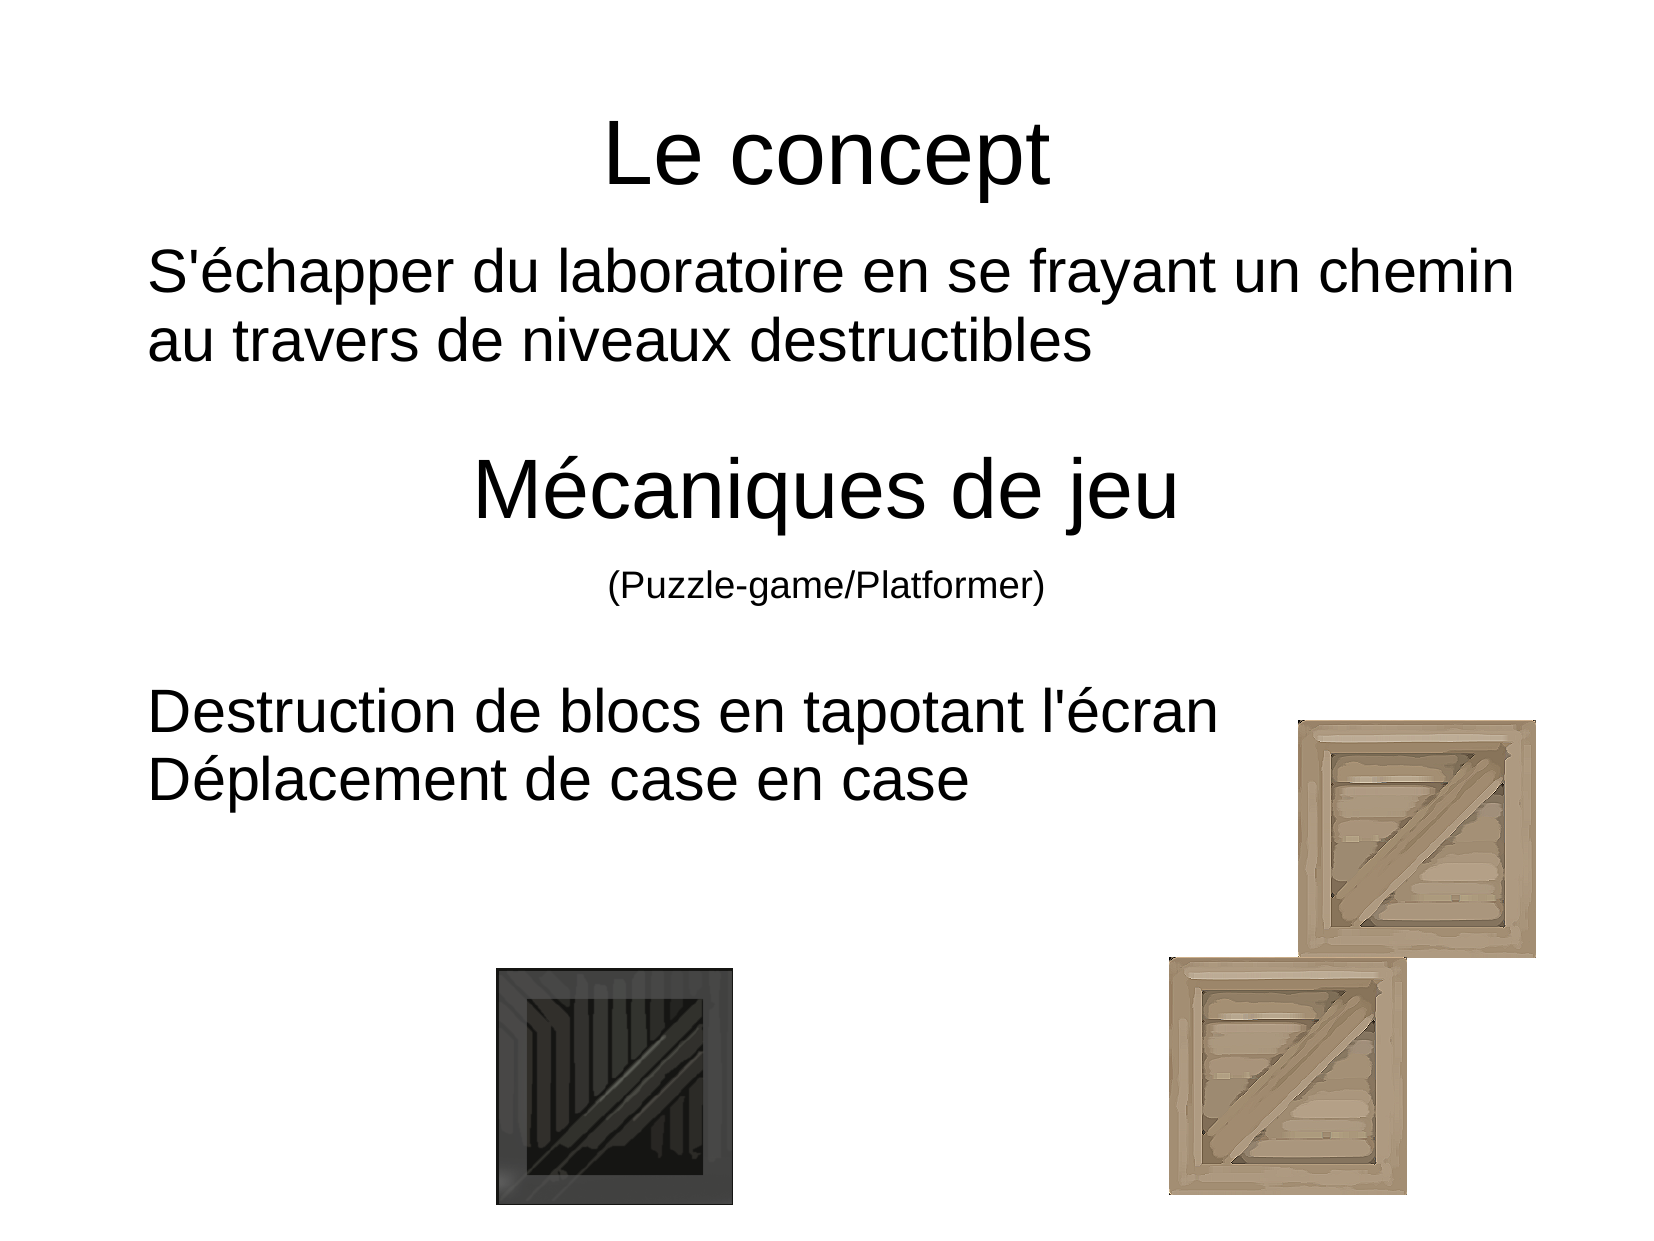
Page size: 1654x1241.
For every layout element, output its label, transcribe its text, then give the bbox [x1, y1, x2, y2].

title Le concept [82, 49, 1571, 237]
picture [496, 968, 733, 1205]
list S'échapper du laboratoire en se frayant un chemin au travers de niveaux destructibles Mécaniques de jeu (Puzzle-game/Platformer) Destruction de blocs en tapotant l'écran Déplacement de case en case [82, 237, 1571, 815]
picture [1169, 720, 1536, 1195]
